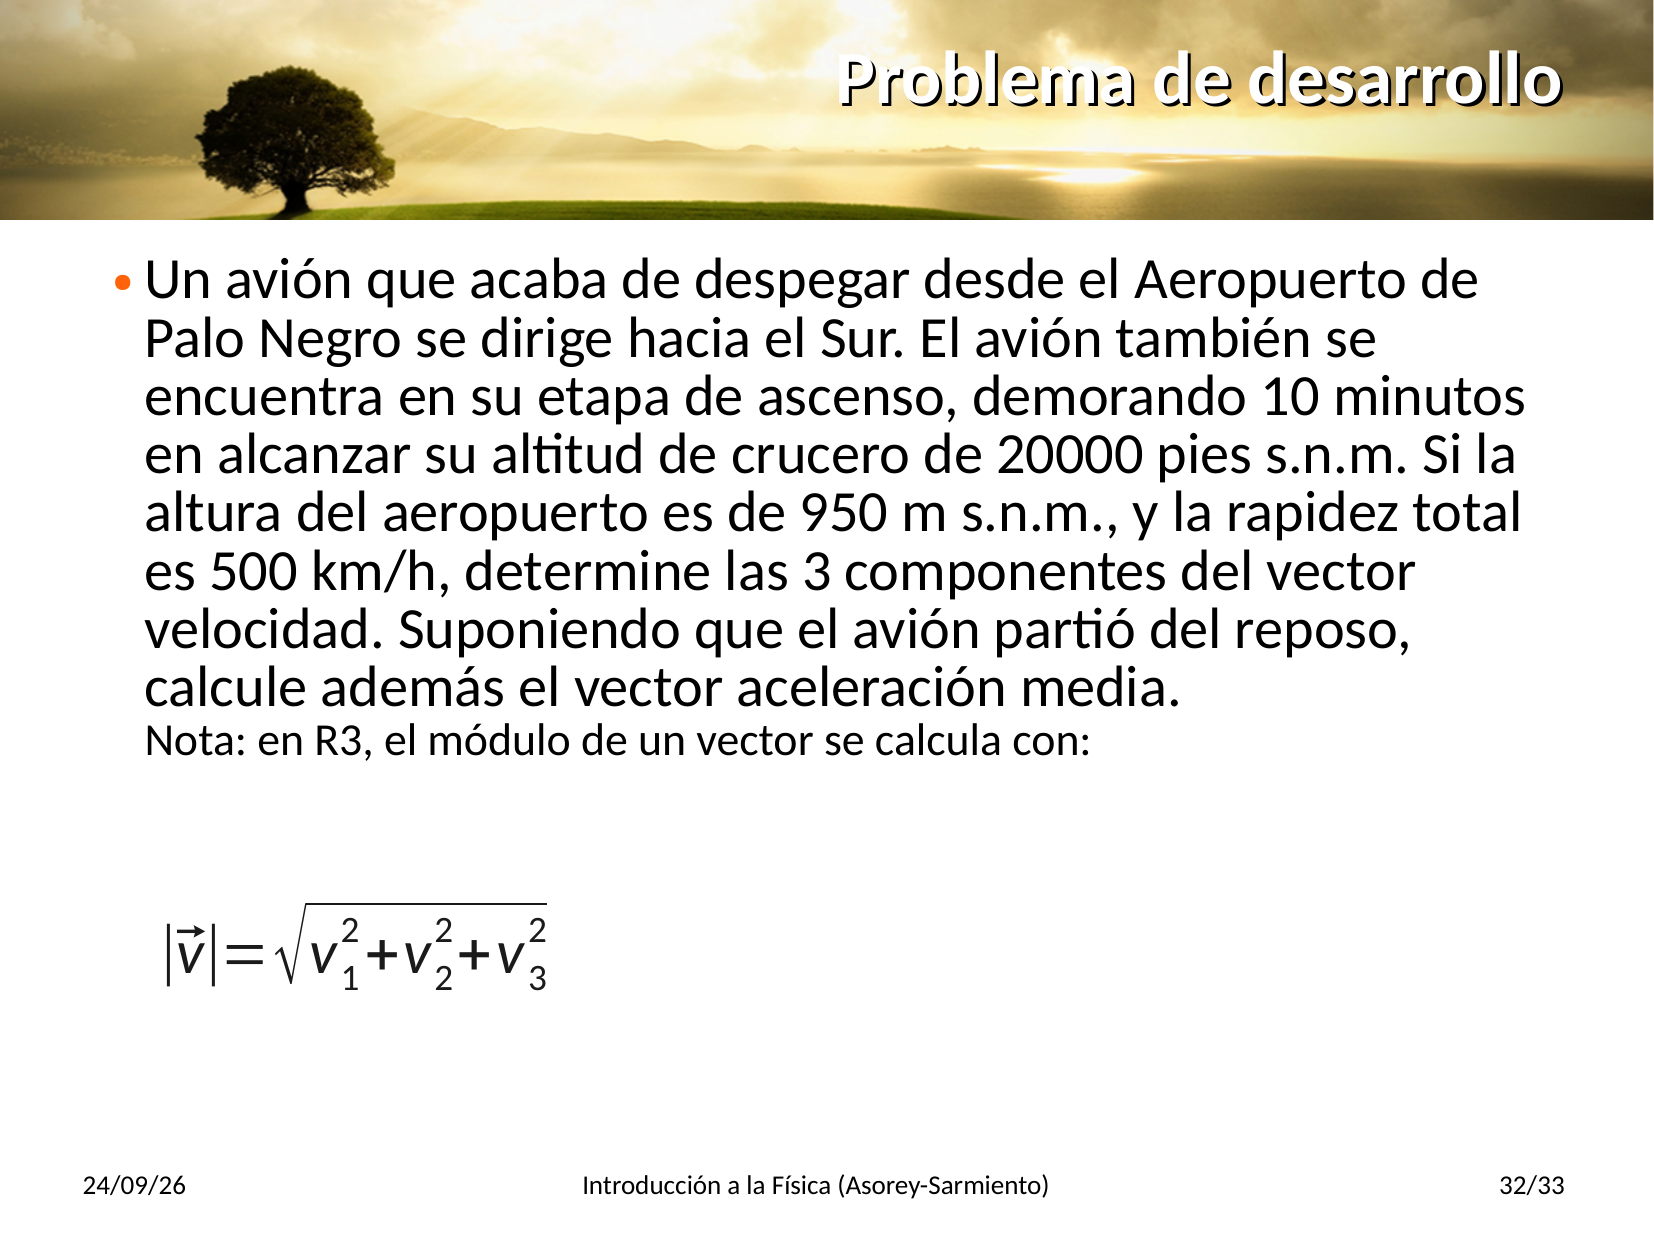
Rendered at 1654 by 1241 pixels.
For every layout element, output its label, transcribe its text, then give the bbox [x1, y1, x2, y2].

list Un avión que acaba de despegar desde el Aeropuerto de Palo Negro se dirige hacia el Sur. El avión también se encuentra en su etapa de ascenso, demorando 10 minutos en alcanzar su altitud de crucero de 20000 pies s.n.m. Si la altura del aeropuerto es de 950 m s.n.m., y la rapidez total es 500 km/h, determine las 3 componentes del vector velocidad. Suponiendo que el avión partió del reposo, calcule además el vector aceleración media. Nota: en R3, el módulo de un vector se calcula con: [82, 255, 1571, 1126]
chart [150, 900, 553, 1001]
picture [0, 0, 1654, 220]
title Problema de desarrollo [75, 19, 1564, 151]
